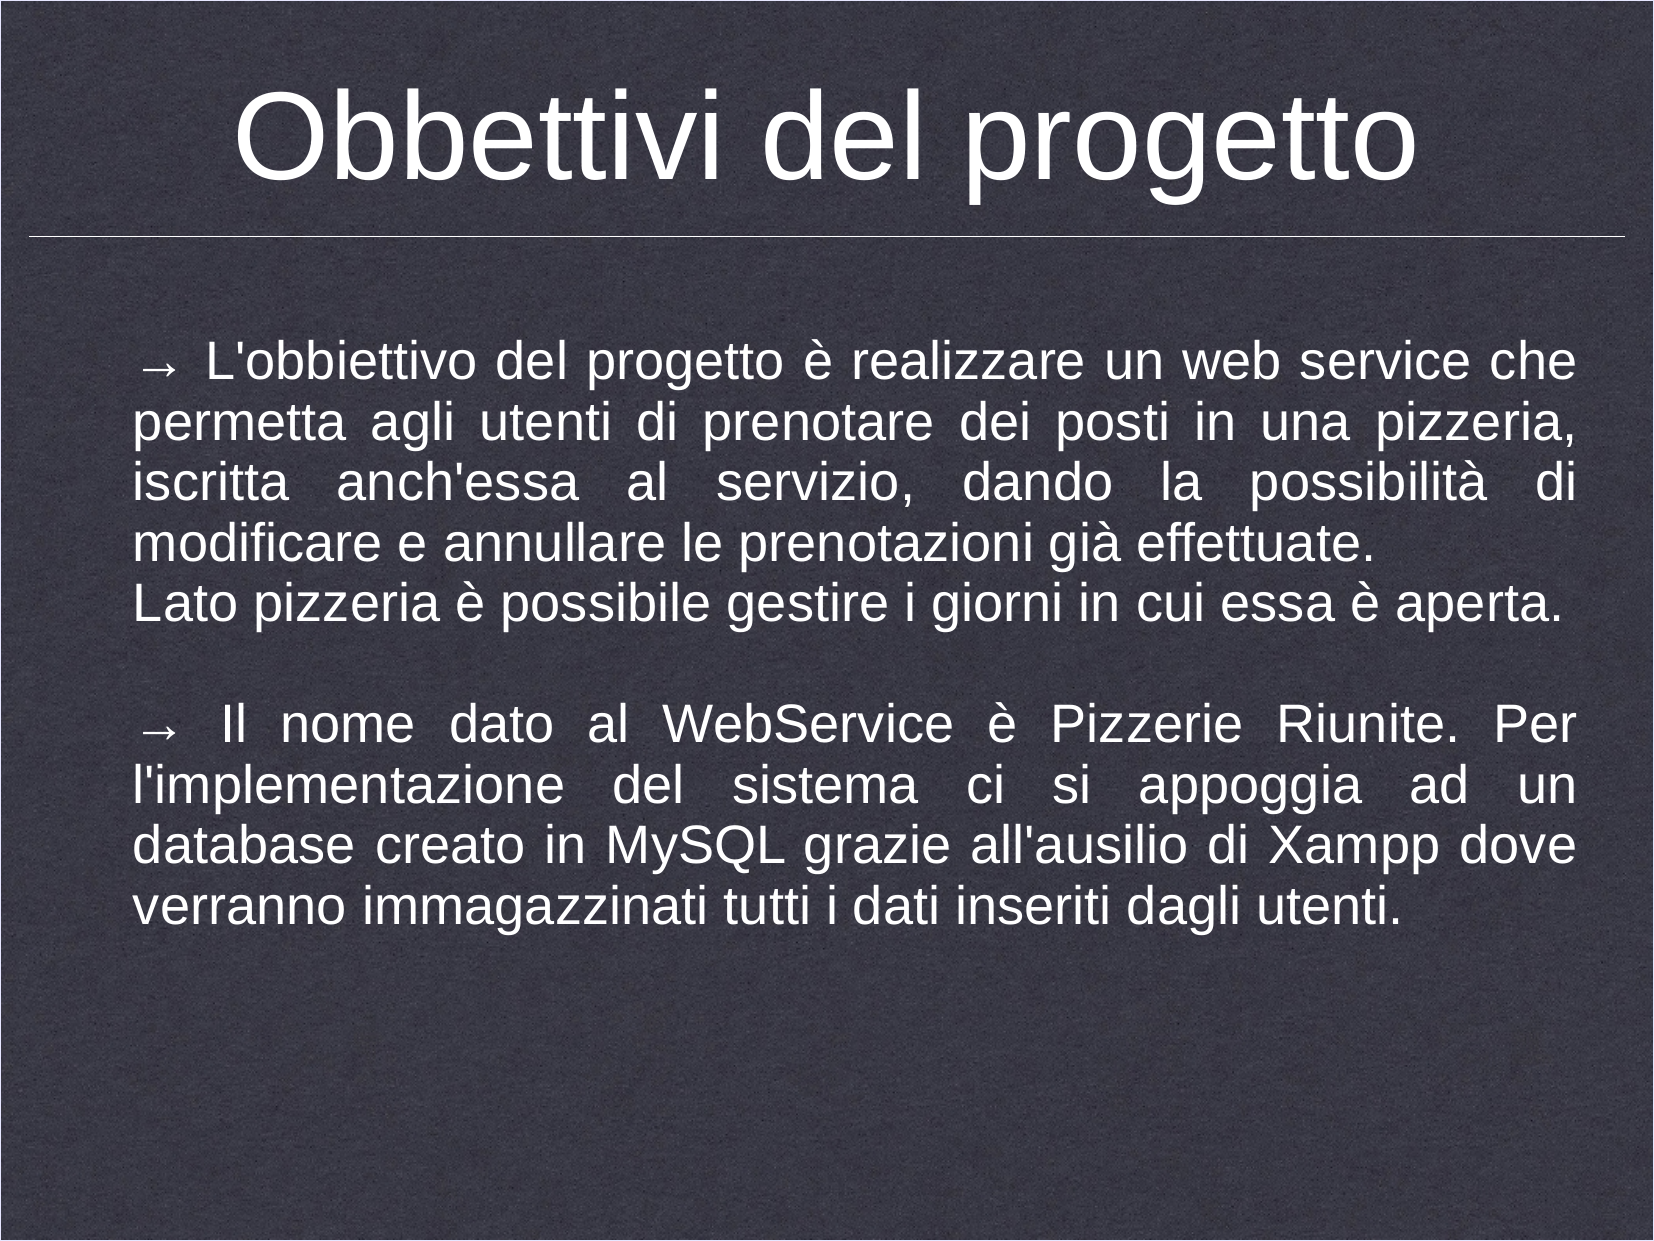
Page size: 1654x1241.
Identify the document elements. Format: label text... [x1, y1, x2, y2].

text_box Obbettivi del progetto [147, 59, 1506, 214]
text_box [0, 0, 1654, 1241]
text_box → L'obbiettivo del progetto è realizzare un web service che permetta agli utenti di prenotare dei posti in una pizzeria, iscritta anch'essa al servizio, dando la possibilità di modificare e annullare le prenotazioni già effettuate. Lato pizzeria è possibile gestire i giorni in cui essa è aperta. → Il nome dato al WebService è Pizzerie Riunite. Per l'implementazione del sistema ci si appoggia ad un database creato in MySQL grazie all'ausilio di Xampp dove verranno immagazzinati tutti i dati inseriti dagli utenti. [118, 323, 1595, 1065]
